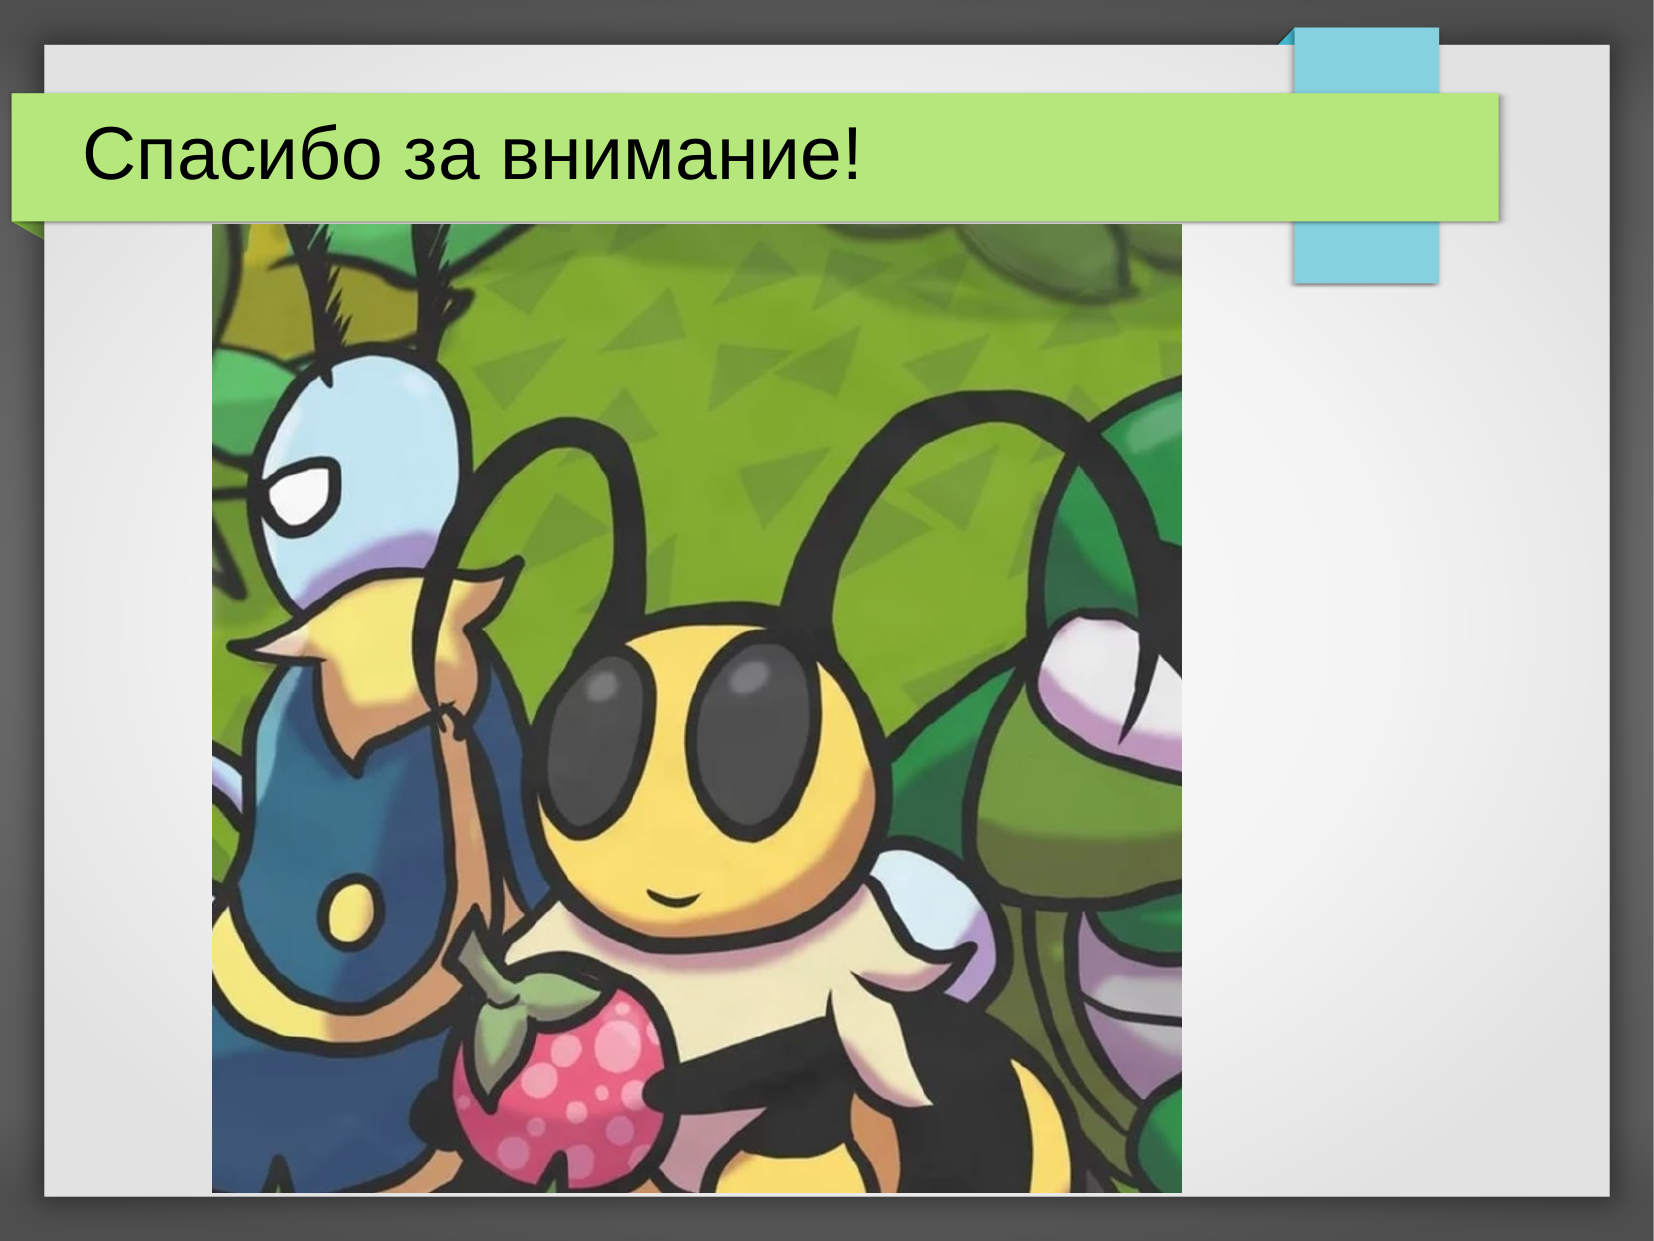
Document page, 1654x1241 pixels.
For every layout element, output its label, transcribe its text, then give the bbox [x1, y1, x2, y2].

title Спасибо за внимание! [82, 94, 1264, 213]
picture [0, 0, 1654, 1241]
